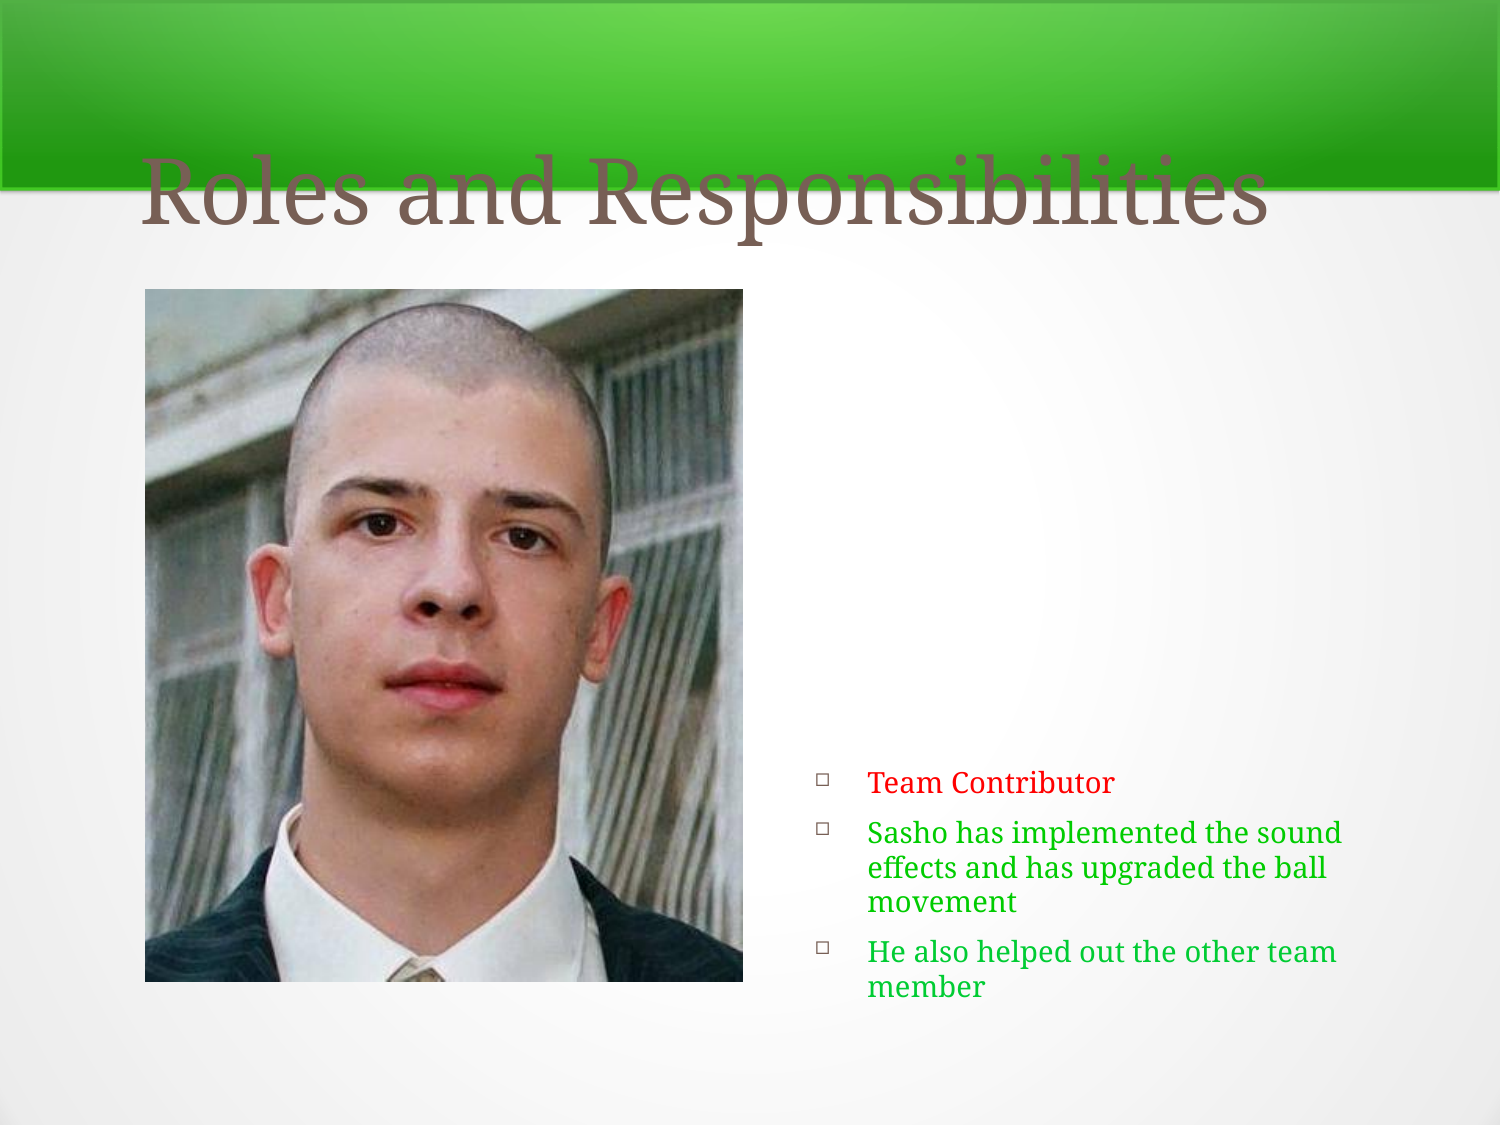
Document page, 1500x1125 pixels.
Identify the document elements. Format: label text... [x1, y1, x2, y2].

picture [145, 289, 743, 982]
title Roles and Responsibilities [125, 62, 1438, 250]
list Team Contributor Sasho has implemented the sound effects and has upgraded the ball movement He also helped out the other team member [800, 260, 1438, 1011]
